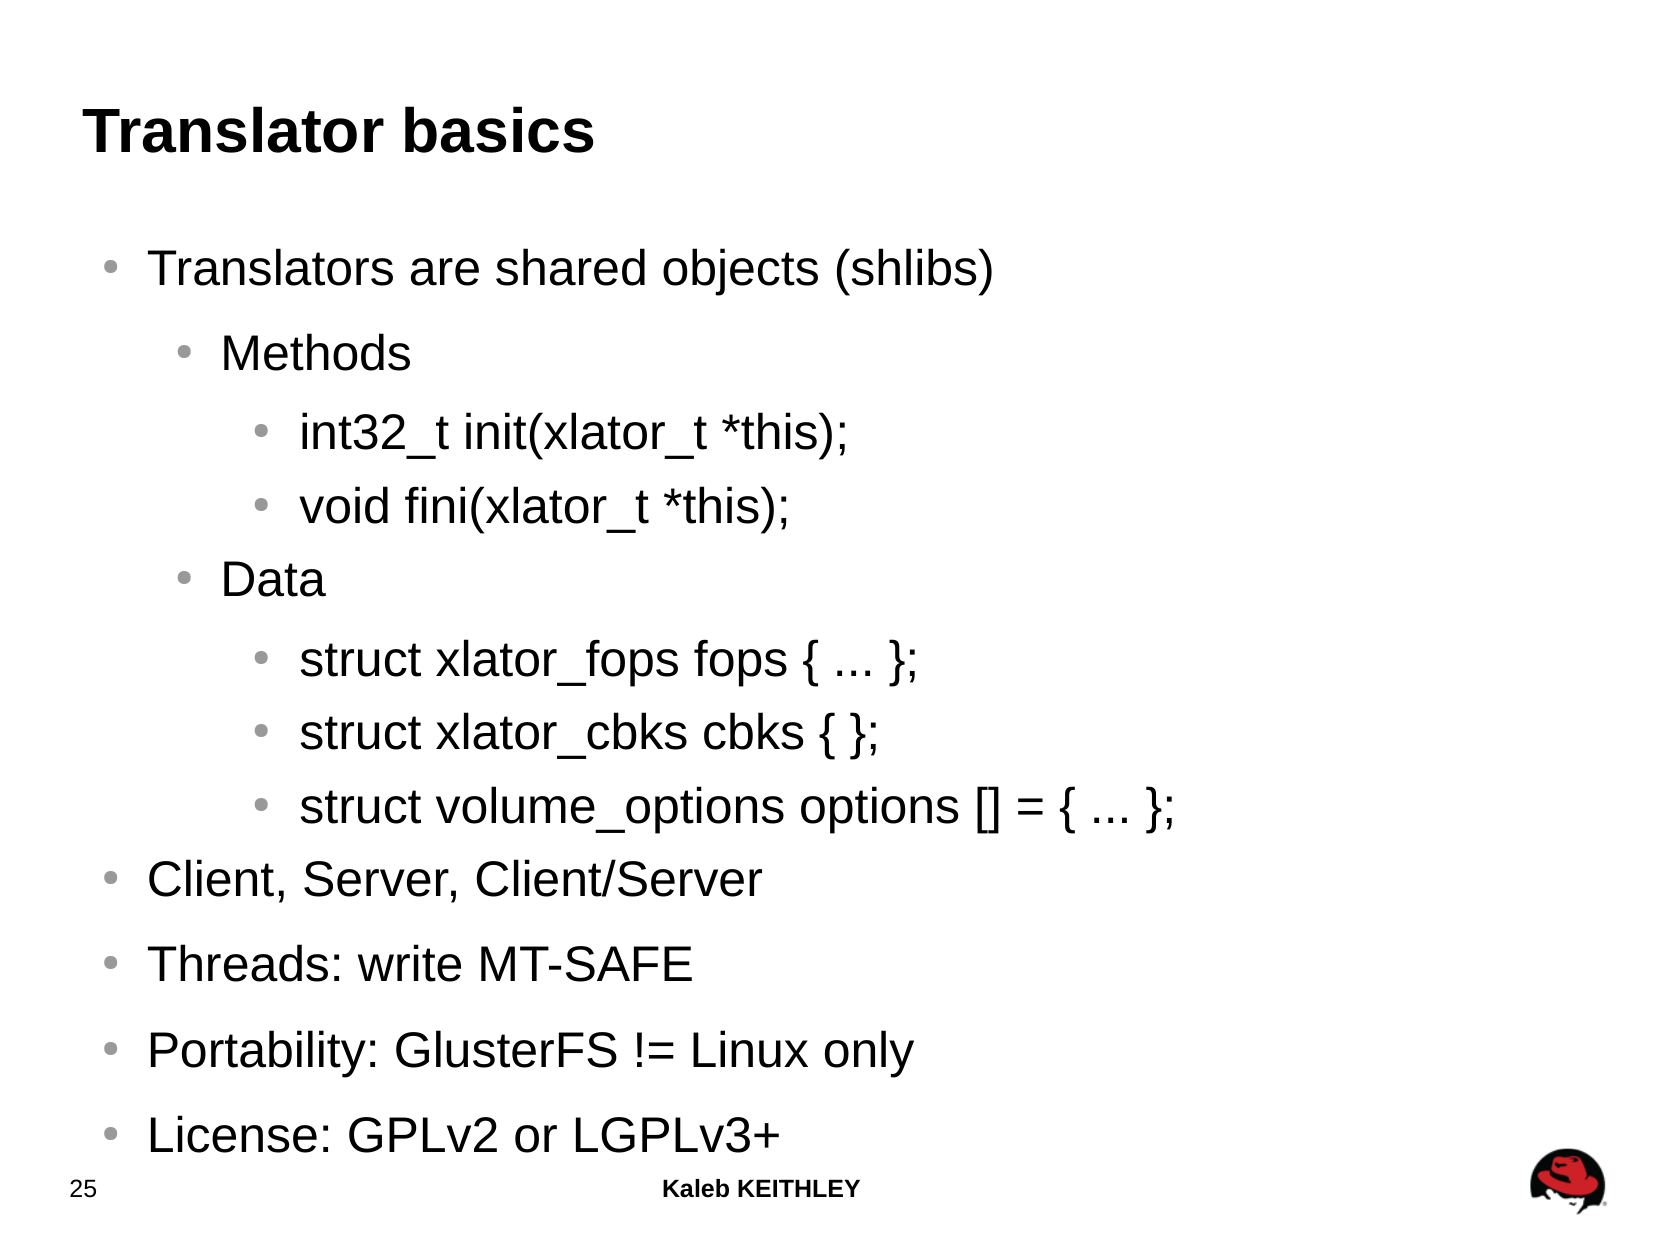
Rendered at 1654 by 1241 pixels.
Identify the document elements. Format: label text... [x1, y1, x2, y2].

list Translators are shared objects (shlibs) Methods int32_t init(xlator_t *this); void fini(xlator_t *this); Data struct xlator_fops fops { ... }; struct xlator_cbks cbks { }; struct volume_options options [] = { ... }; Client, Server, Client/Server Threads: write MT-SAFE Portability: GlusterFS != Linux only License: GPLv2 or LGPLv3+ [86, 240, 1576, 1163]
title Translator basics [82, 37, 1571, 226]
picture [1529, 1146, 1613, 1224]
